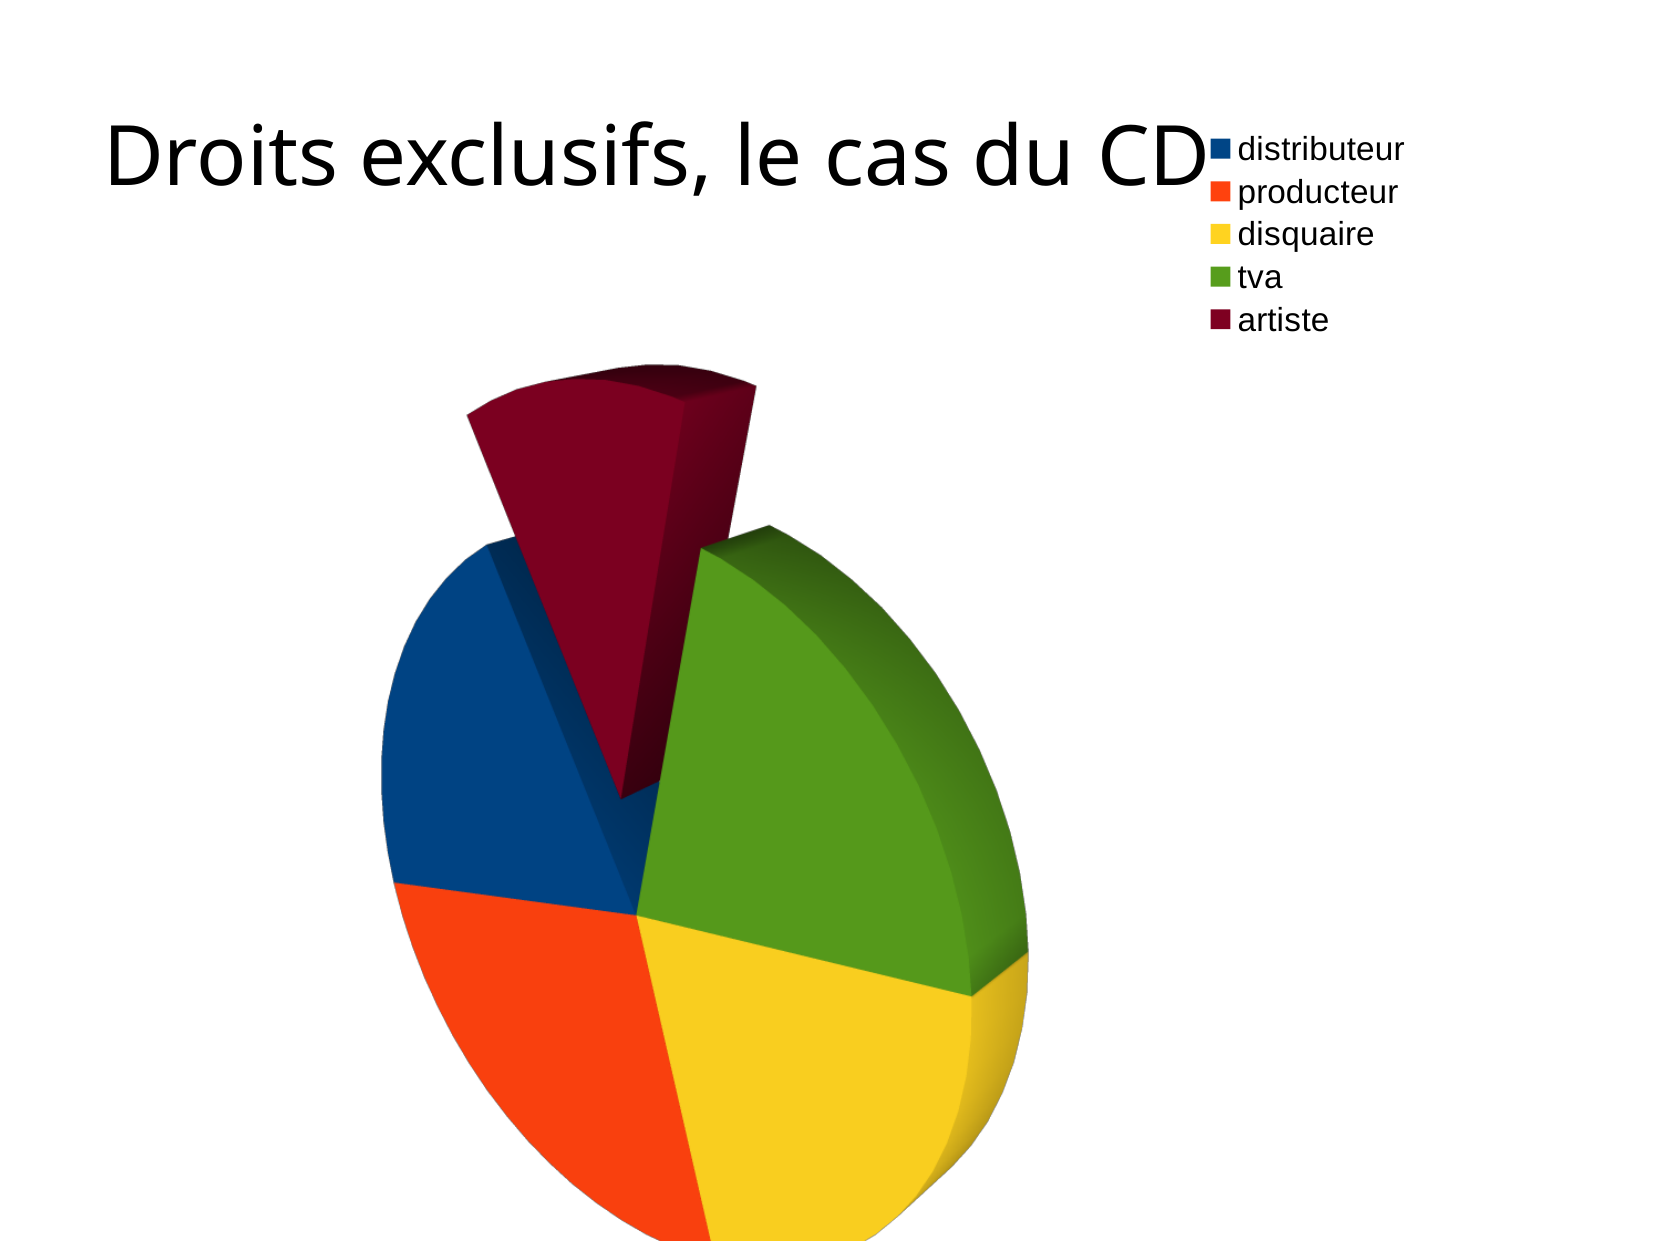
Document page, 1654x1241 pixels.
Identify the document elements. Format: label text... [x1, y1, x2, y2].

chart [147, 59, 1595, 1241]
text_box Droits exclusifs, le cas du CD [88, 88, 147, 207]
